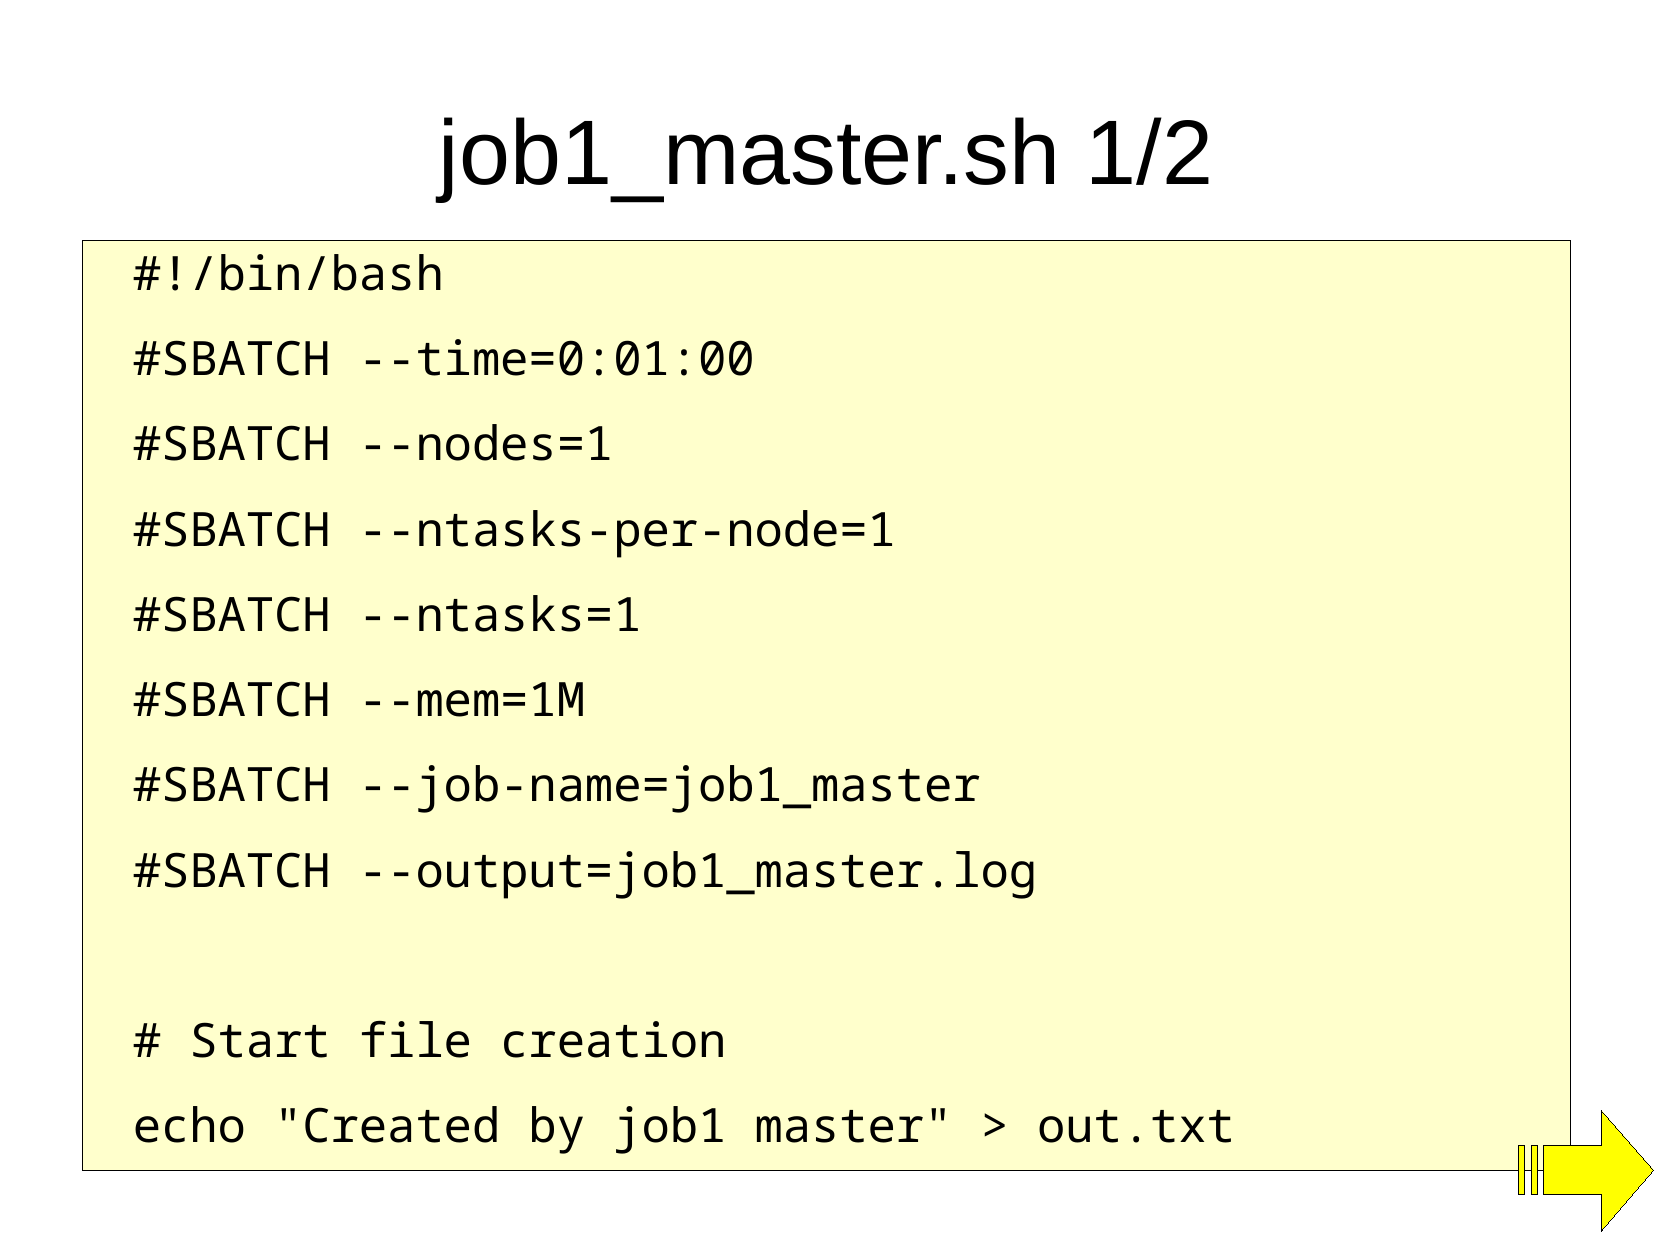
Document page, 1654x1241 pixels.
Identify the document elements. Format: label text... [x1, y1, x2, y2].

text_box [1543, 1110, 1654, 1232]
text_box [1518, 1145, 1525, 1195]
list #!/bin/bash #SBATCH --time=0:01:00 #SBATCH --nodes=1 #SBATCH --ntasks-per-node=1 #SBATCH --ntasks=1 #SBATCH --mem=1M #SBATCH --job-name=job1_master #SBATCH --output=job1_master.log # Start file creation echo "Created by job1 master" > out.txt [82, 240, 1571, 1171]
title job1_master.sh 1/2 [82, 49, 1571, 240]
text_box [1531, 1145, 1538, 1195]
